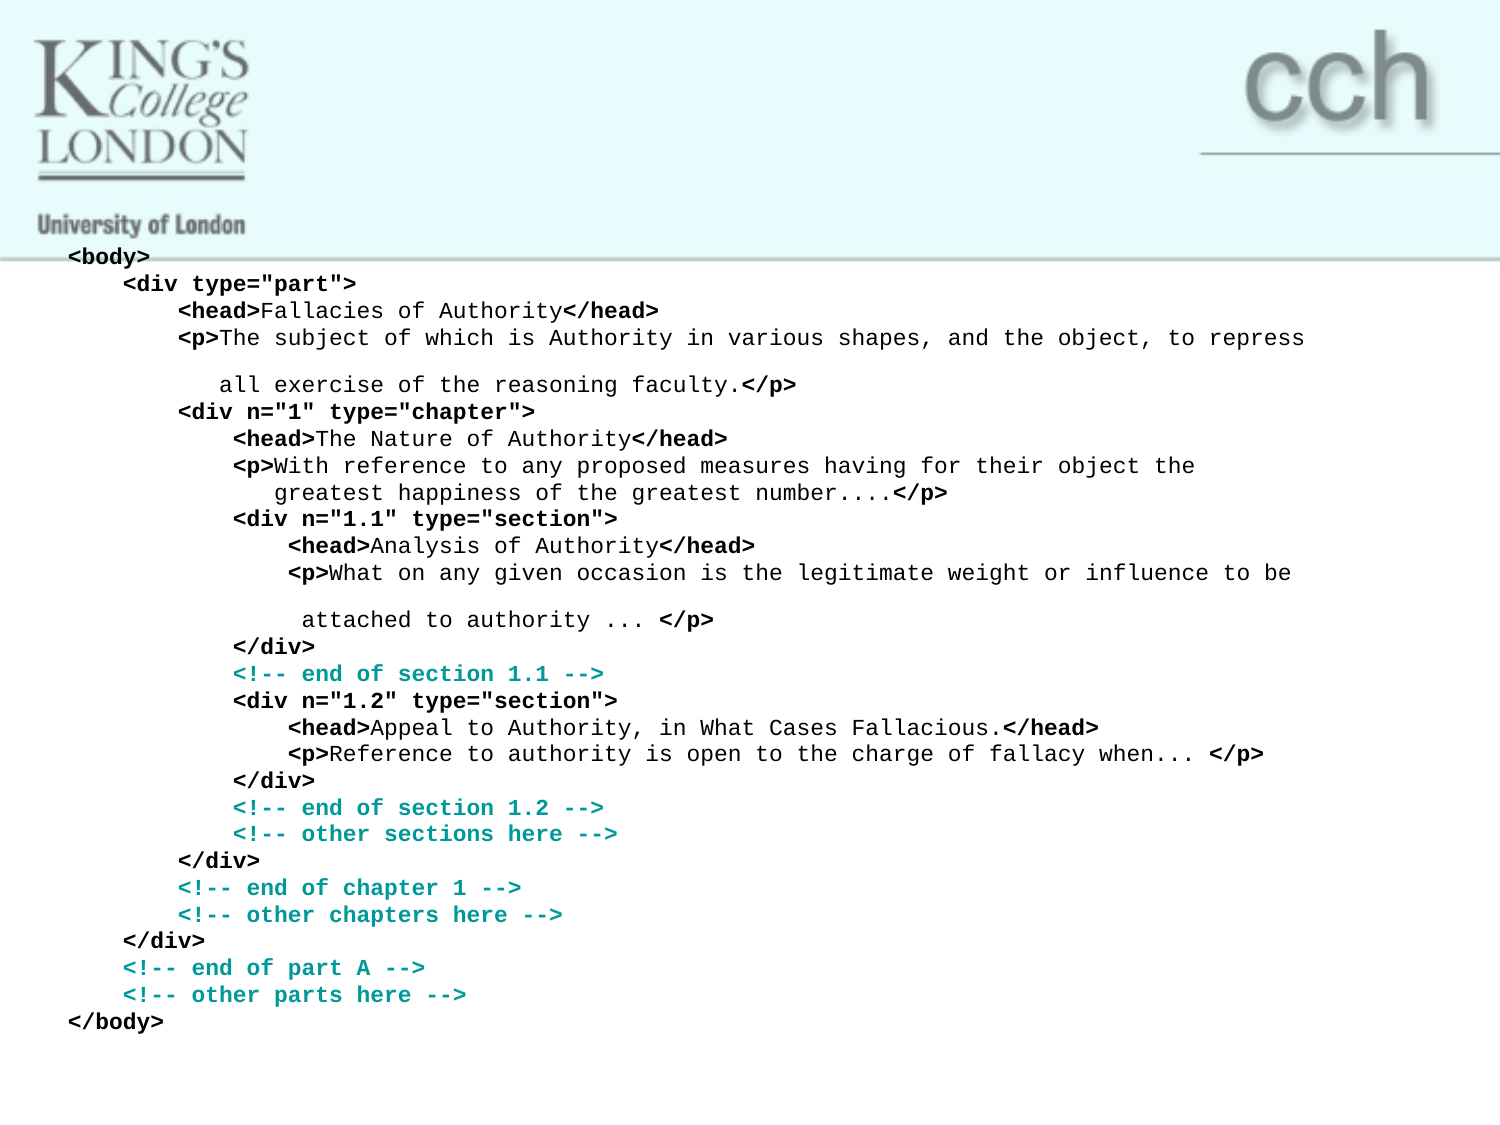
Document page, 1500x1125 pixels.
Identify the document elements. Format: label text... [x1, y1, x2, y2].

picture [0, 0, 1500, 1125]
list <body> <div type="part"> <head>Fallacies of Authority</head> <p>The subject of which is Authority in various shapes, and the object, to repress all exercise of the reasoning faculty.</p> <div n="1" type="chapter"> <head>The Nature of Authority</head> <p>With reference to any proposed measures having for their object the greatest happiness of the greatest number....</p> <div n="1.1" type="section"> <head>Analysis of Authority</head> <p>What on any given occasion is the legitimate weight or influence to be attached to authority ... </p> </div> <!-- end of section 1.1 --> <div n="1.2" type="section"> <head>Appeal to Authority, in What Cases Fallacious.</head> <p>Reference to authority is open to the charge of fallacy when... </p> </div> <!-- end of section 1.2 --> <!-- other sections here --> </div> <!-- end of chapter 1 --> <!-- other chapters here --> </div> <!-- end of part A --> <!-- other parts here --> </body> [53, 240, 1329, 1080]
